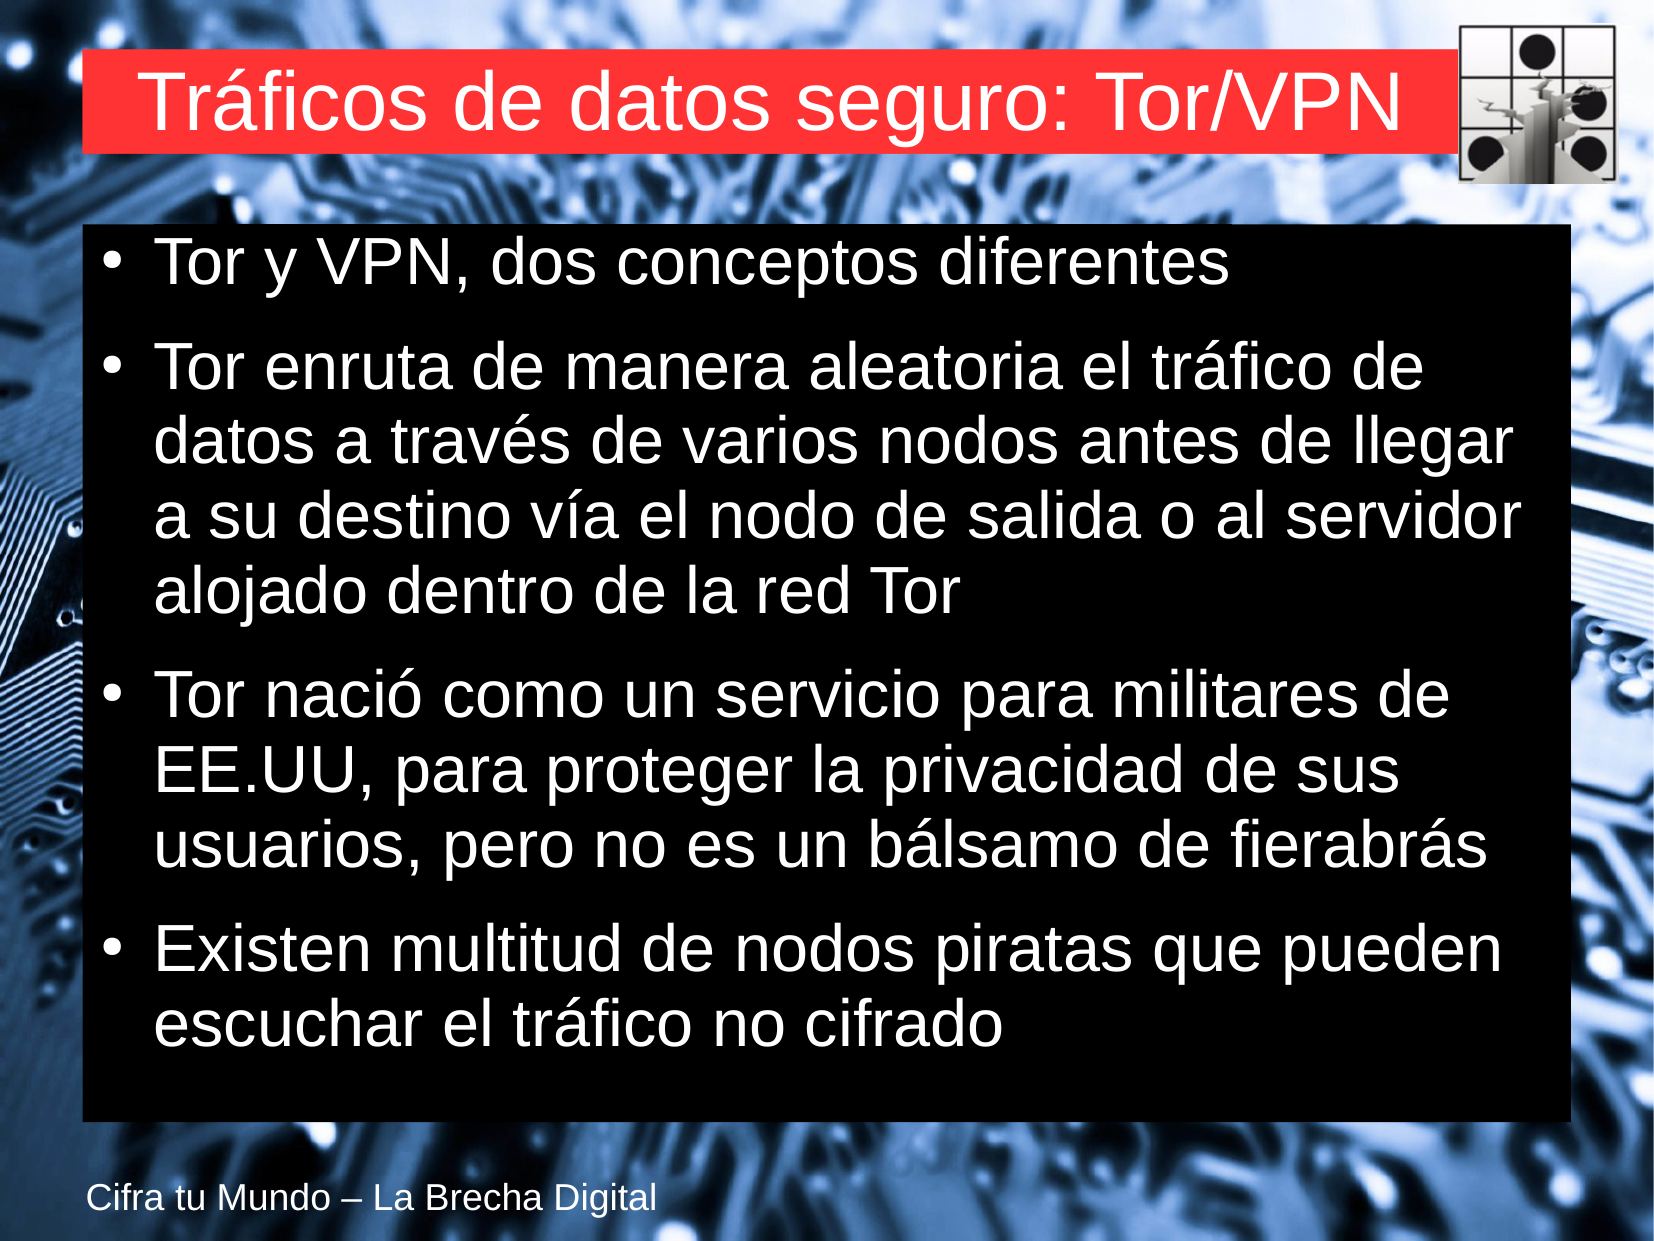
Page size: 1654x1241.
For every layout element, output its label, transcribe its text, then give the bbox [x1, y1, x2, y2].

text_box Cifra tu Mundo – La Brecha Digital [70, 1169, 1453, 1226]
list Tor y VPN, dos conceptos diferentes Tor enruta de manera aleatoria el tráfico de datos a través de varios nodos antes de llegar a su destino vía el nodo de salida o al servidor alojado dentro de la red Tor Tor nació como un servicio para militares de EE.UU, para proteger la privacidad de sus usuarios, pero no es un bálsamo de fierabrás Existen multitud de nodos piratas que pueden escuchar el tráfico no cifrado [82, 224, 1571, 1123]
title Tráficos de datos seguro: Tor/VPN [82, 49, 1458, 154]
picture [0, 0, 1654, 1241]
